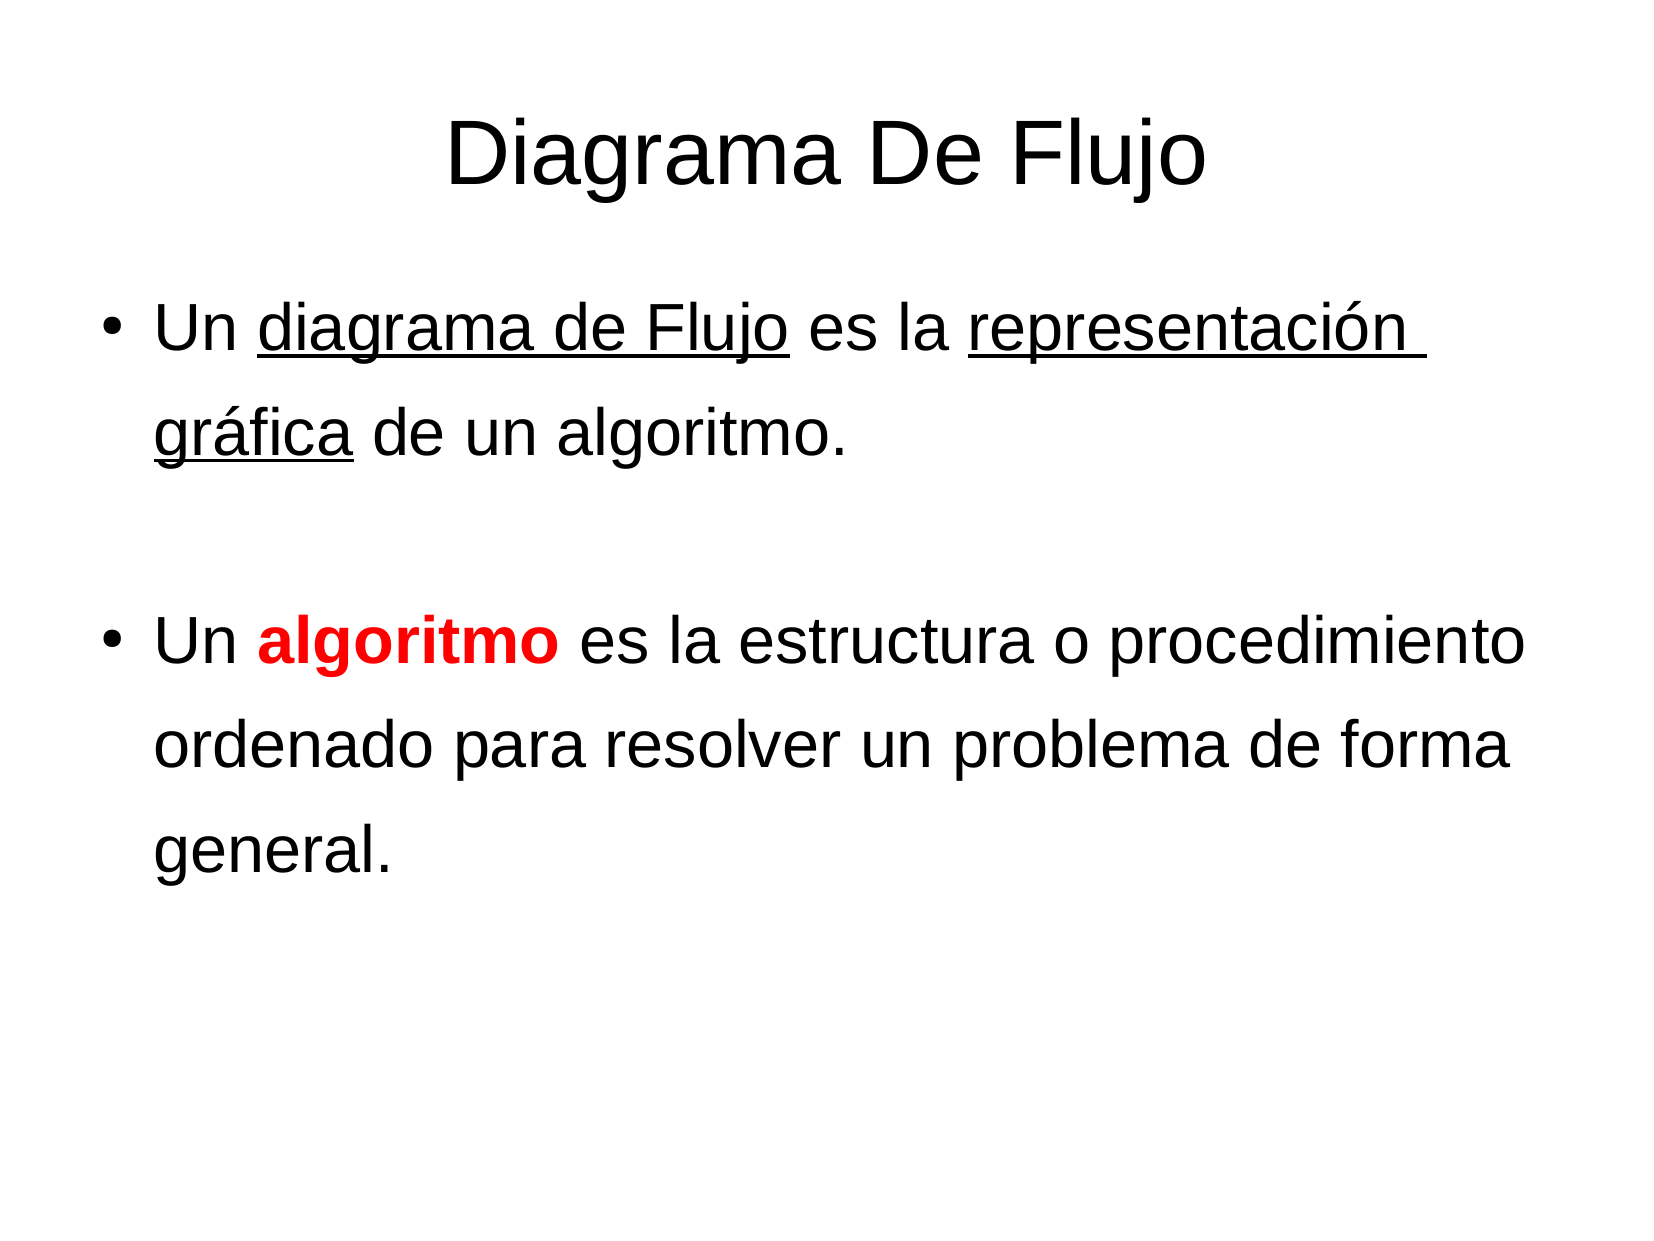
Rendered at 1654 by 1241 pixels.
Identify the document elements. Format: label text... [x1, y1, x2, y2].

list Un diagrama de Flujo es la representación gráfica de un algoritmo. Un algoritmo es la estructura o procedimiento ordenado para resolver un problema de forma general. [82, 290, 1571, 1010]
title Diagrama De Flujo [82, 49, 1571, 257]
